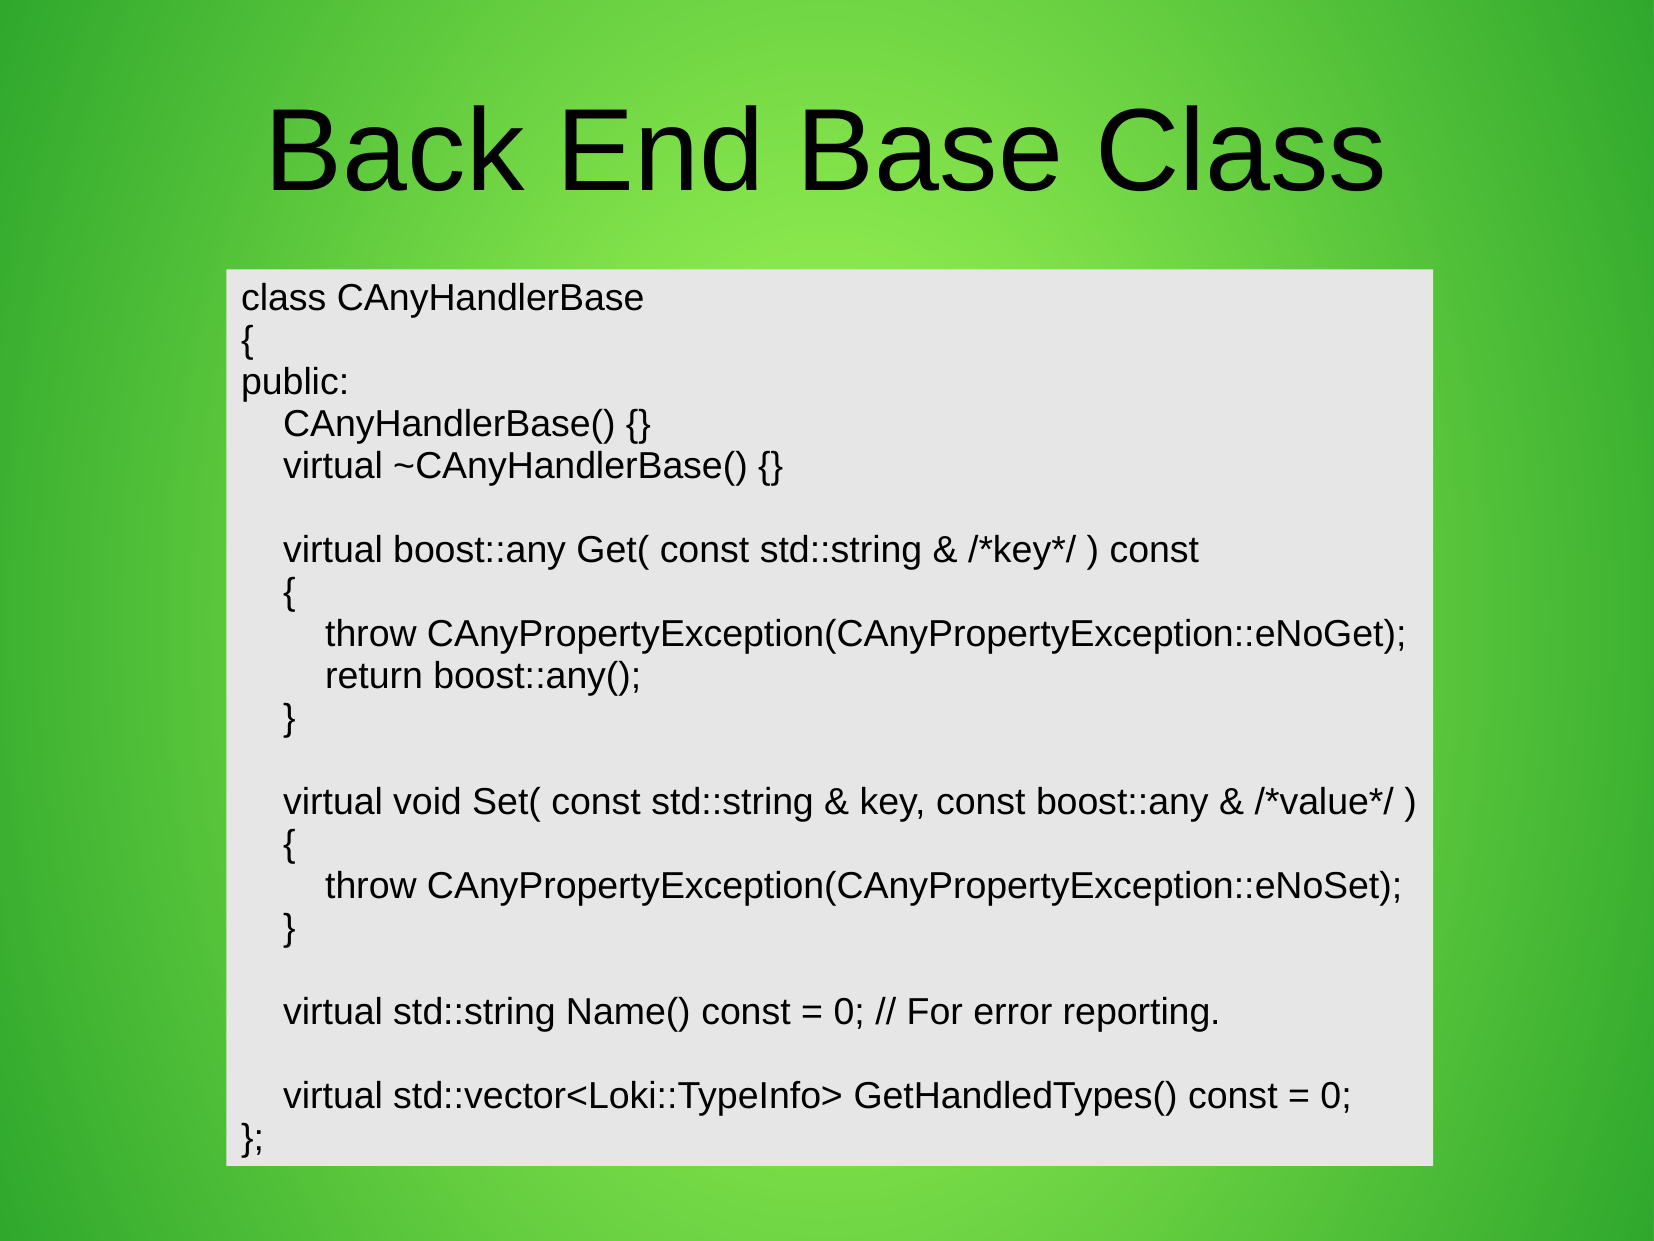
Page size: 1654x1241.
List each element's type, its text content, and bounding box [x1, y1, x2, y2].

title Back End Base Class [82, 47, 1571, 252]
text_box class CAnyHandlerBase { public: CAnyHandlerBase() {} virtual ~CAnyHandlerBase() {} virtual boost::any Get( const std::string & /*key*/ ) const { throw CAnyPropertyException(CAnyPropertyException::eNoGet); return boost::any(); } virtual void Set( const std::string & key, const boost::any & /*value*/ ) { throw CAnyPropertyException(CAnyPropertyException::eNoSet); } virtual std::string Name() const = 0; // For error reporting. virtual std::vector<Loki::TypeInfo> GetHandledTypes() const = 0; }; [226, 269, 1434, 1166]
